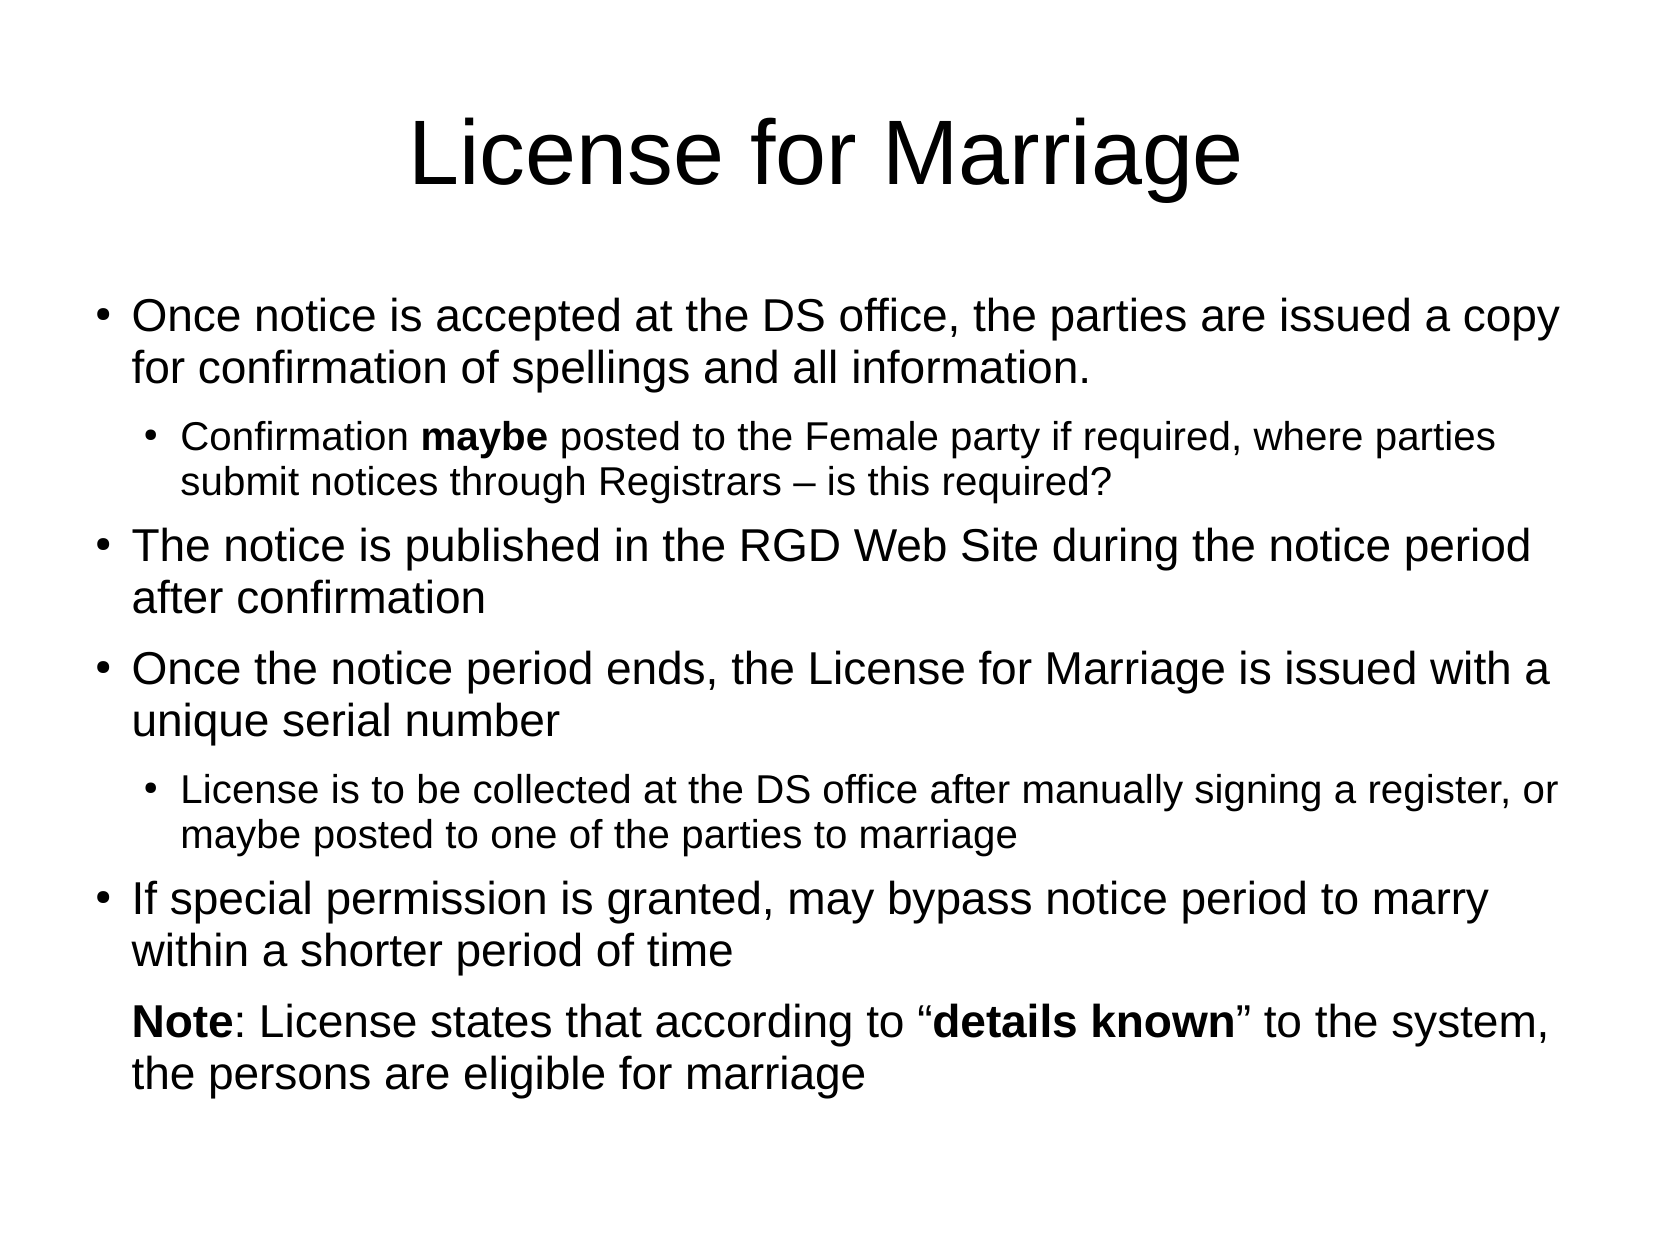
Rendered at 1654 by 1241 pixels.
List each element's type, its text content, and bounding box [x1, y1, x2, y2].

title License for Marriage [82, 56, 1571, 250]
list Once notice is accepted at the DS office, the parties are issued a copy for confirmation of spellings and all information. Confirmation maybe posted to the Female party if required, where parties submit notices through Registrars – is this required? The notice is published in the RGD Web Site during the notice period after confirmation Once the notice period ends, the License for Marriage is issued with a unique serial number License is to be collected at the DS office after manually signing a register, or maybe posted to one of the parties to marriage If special permission is granted, may bypass notice period to marry within a shorter period of time Note: License states that according to “details known” to the system, the persons are eligible for marriage [82, 290, 1571, 1109]
